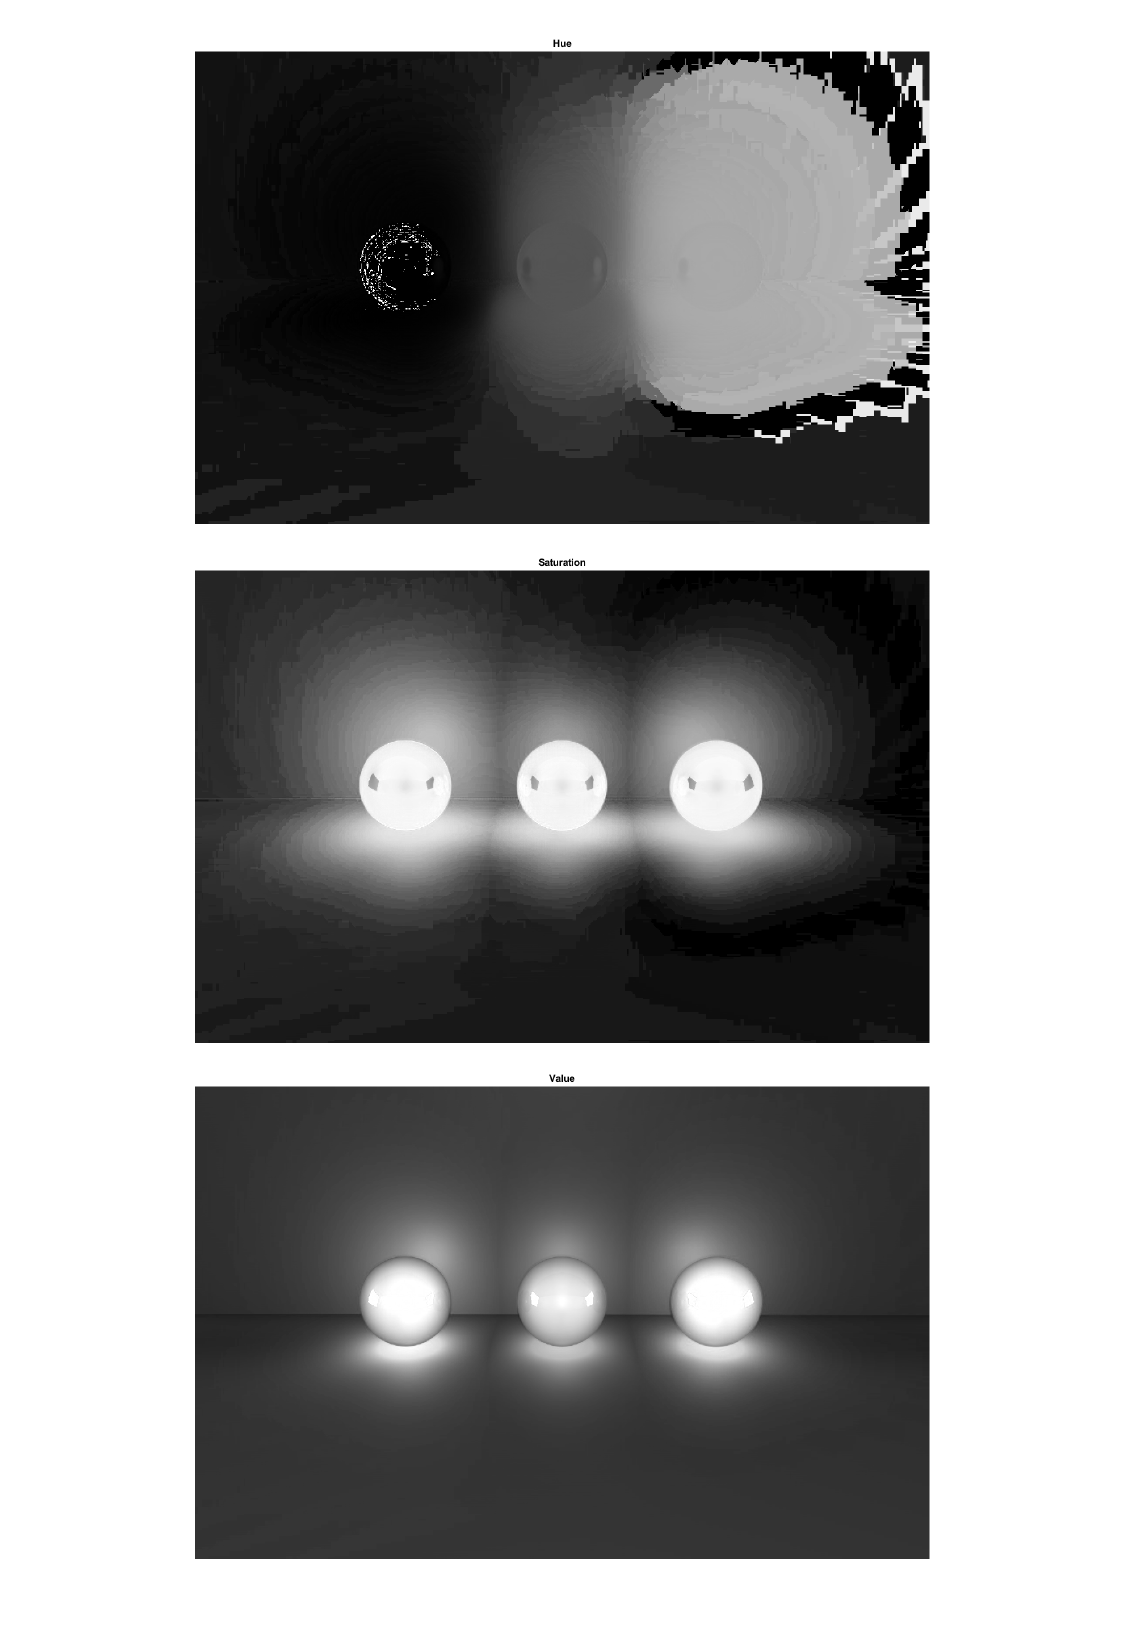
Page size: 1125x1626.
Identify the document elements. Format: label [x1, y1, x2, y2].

picture [138, 32, 987, 1601]
